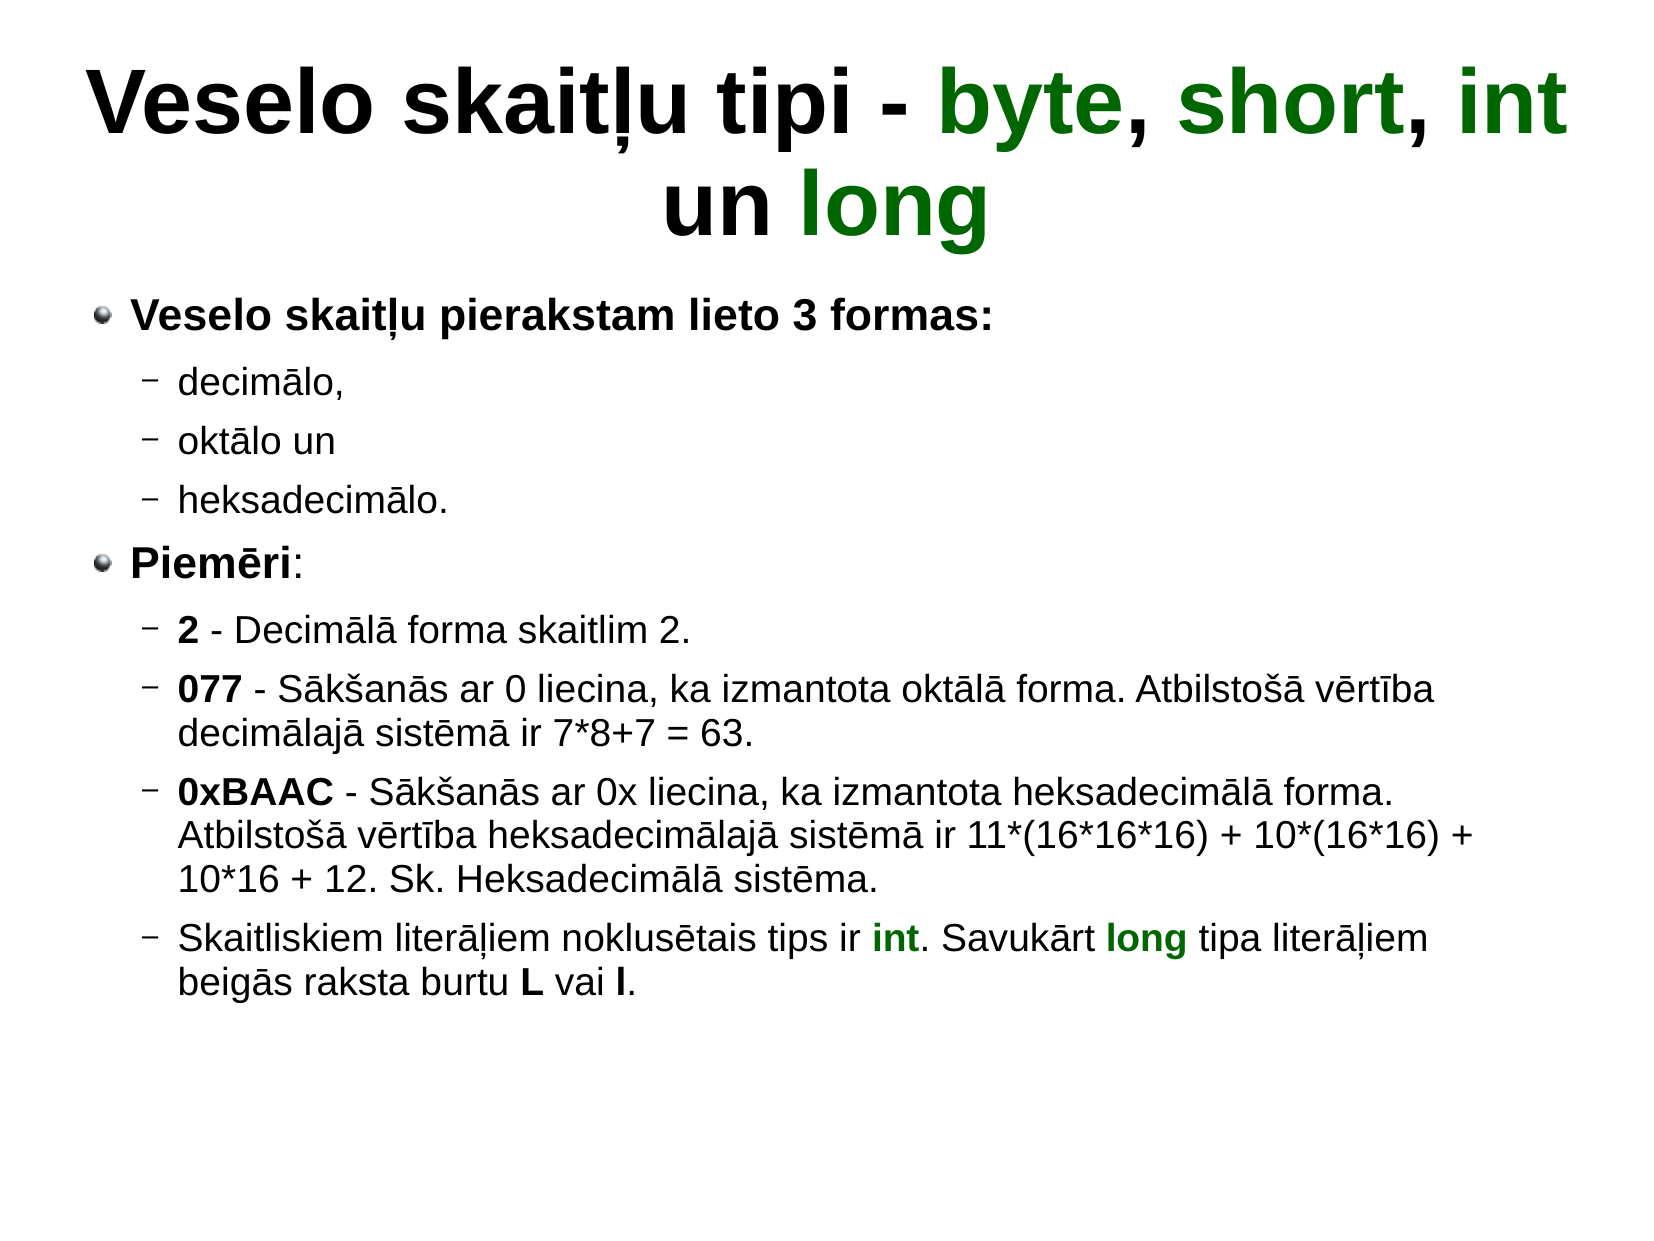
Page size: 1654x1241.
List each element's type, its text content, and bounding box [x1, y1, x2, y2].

title Veselo skaitļu tipi - byte, short, int un long [82, 49, 1571, 257]
list Veselo skaitļu pierakstam lieto 3 formas: decimālo, oktālo un heksadecimālo. Piemēri: 2 - Decimālā forma skaitlim 2. 077 - Sākšanās ar 0 liecina, ka izmantota oktālā forma. Atbilstošā vērtība decimālajā sistēmā ir 7*8+7 = 63. 0xBAAC - Sākšanās ar 0x liecina, ka izmantota heksadecimālā forma. Atbilstošā vērtība heksadecimālajā sistēmā ir 11*(16*16*16) + 10*(16*16) + 10*16 + 12. Sk. Heksadecimālā sistēma. Skaitliskiem literāļiem noklusētais tips ir int. Savukārt long tipa literāļiem beigās raksta burtu L vai l. [82, 290, 1538, 1010]
